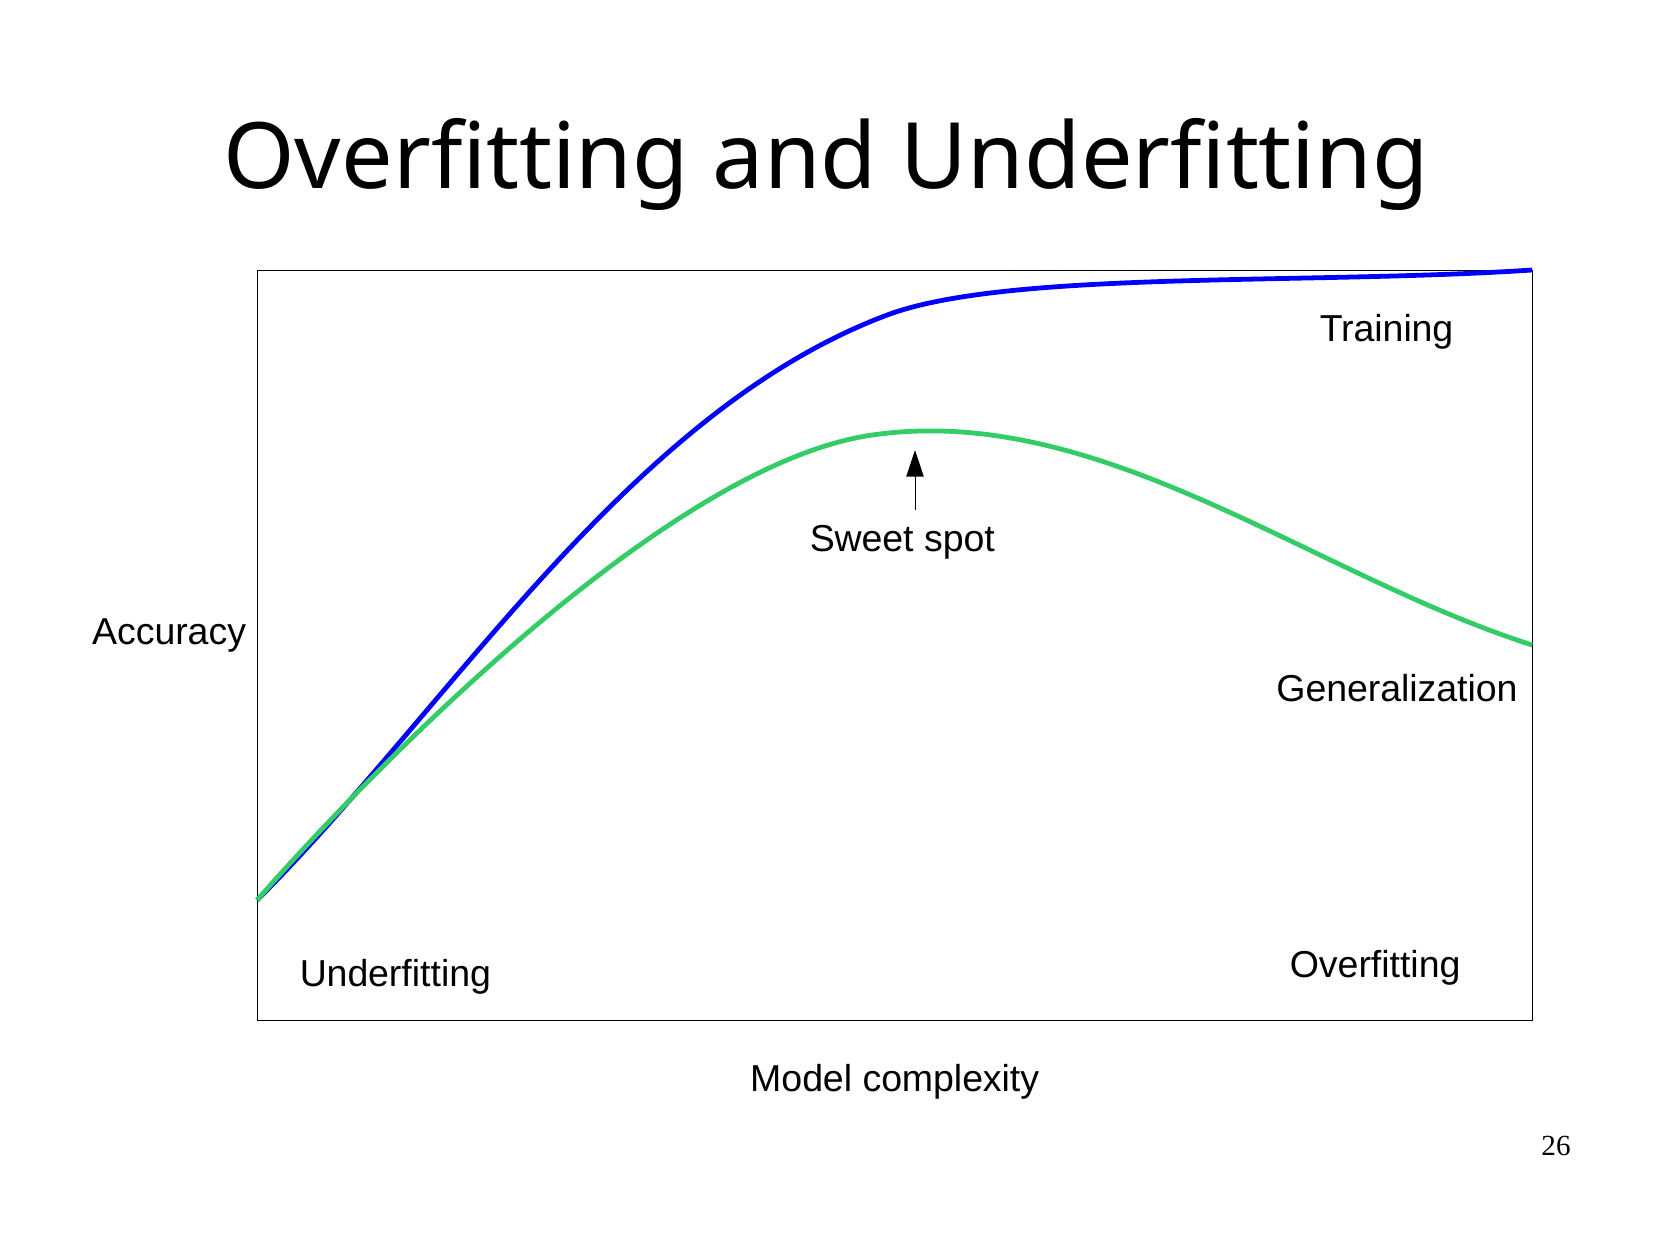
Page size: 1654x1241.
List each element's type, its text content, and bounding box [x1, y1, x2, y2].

title Overfitting and Underfitting [82, 49, 1571, 257]
text_box Generalization [1261, 660, 1533, 717]
text_box Accuracy [77, 603, 393, 661]
text_box Training [1305, 300, 1516, 357]
text_box Underfitting [285, 945, 506, 1002]
text_box Model complexity [647, 1050, 1143, 1107]
text_box Overfitting [1275, 935, 1501, 1011]
text_box Sweet spot [795, 510, 1066, 567]
